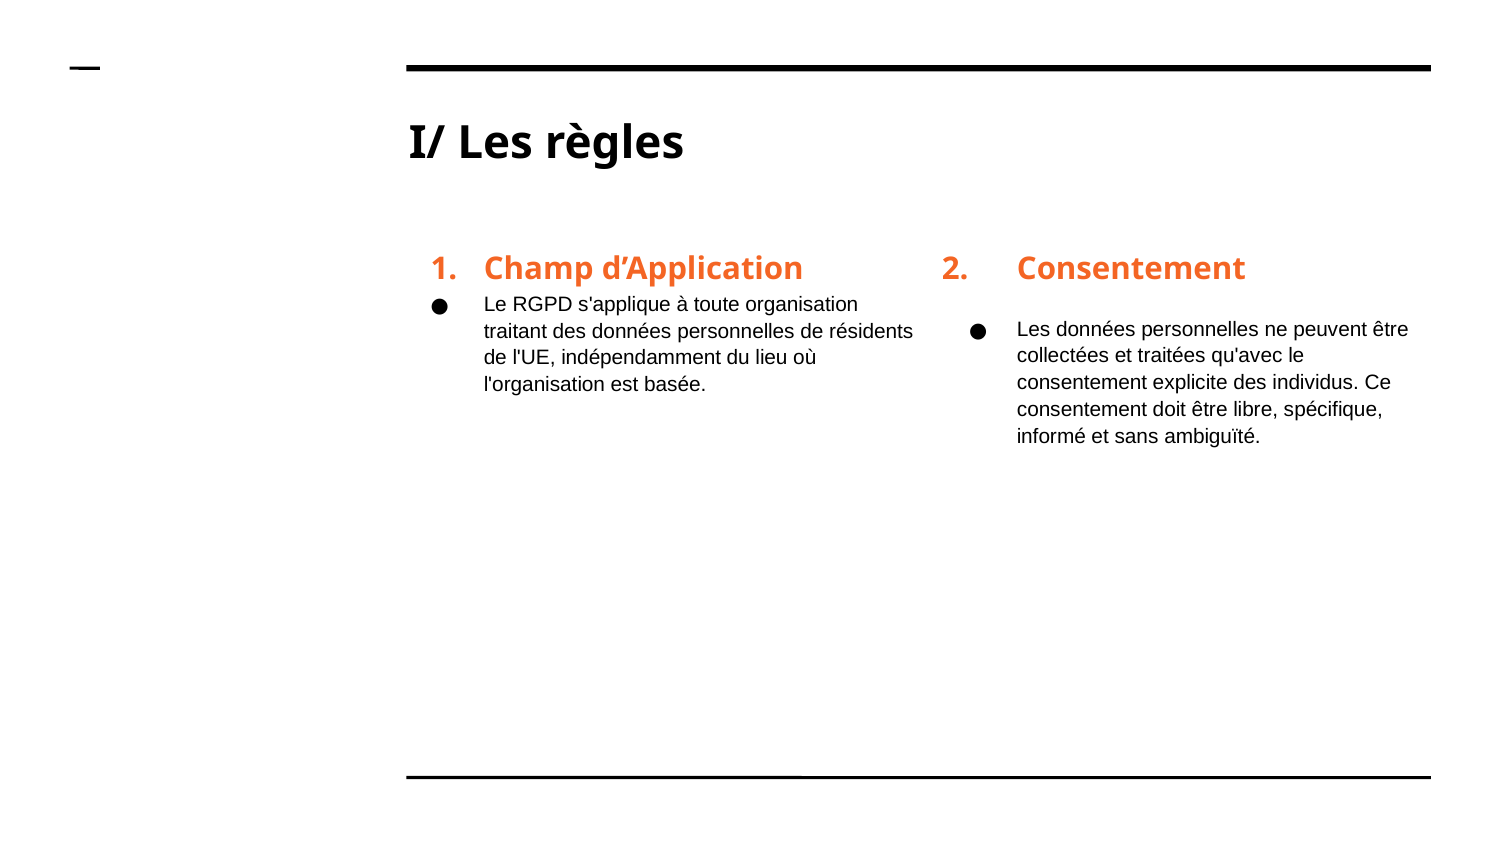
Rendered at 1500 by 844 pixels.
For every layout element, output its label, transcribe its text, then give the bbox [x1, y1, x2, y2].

list Champ d’Application Le RGPD s'applique à toute organisation traitant des données personnelles de résidents de l'UE, indépendamment du lieu où l'organisation est basée. [393, 224, 926, 718]
list 2. Consentement Les données personnelles ne peuvent être collectées et traitées qu'avec le consentement explicite des individus. Ce consentement doit être libre, spécifique, informé et sans ambiguïté. [926, 224, 1431, 718]
title I/ Les règles [393, 94, 1431, 199]
